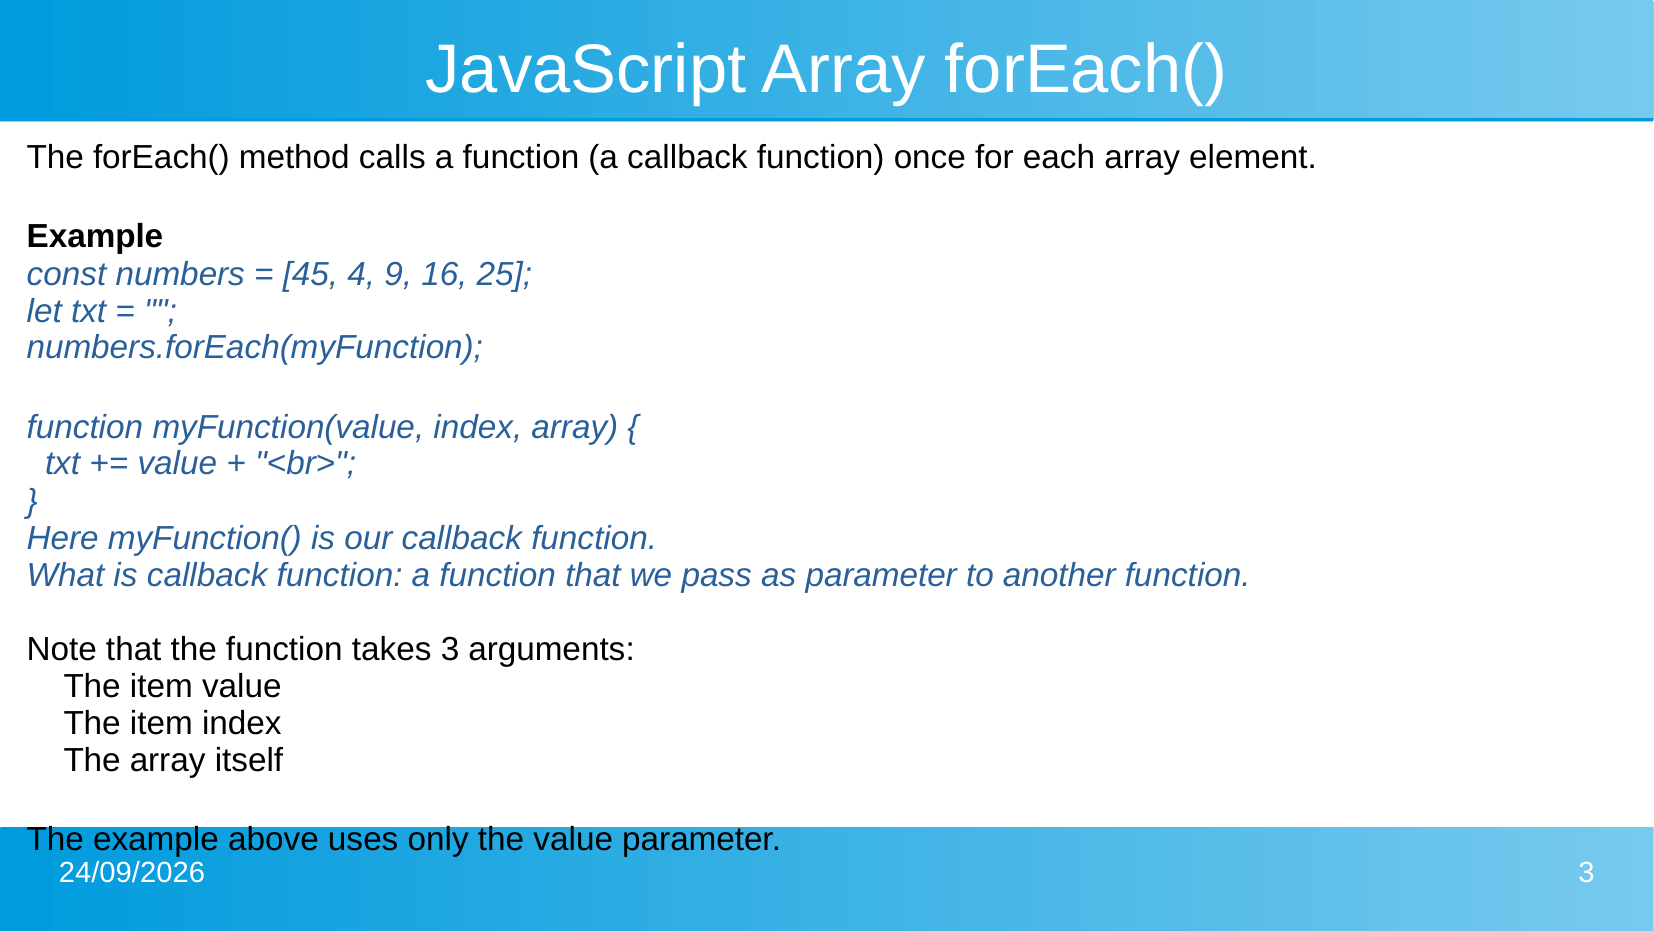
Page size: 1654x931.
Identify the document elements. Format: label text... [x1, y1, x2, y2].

text_box The forEach() method calls a function (a callback function) once for each array element. Example const numbers = [45, 4, 9, 16, 25]; let txt = ""; numbers.forEach(myFunction); function myFunction(value, index, array) { txt += value + "<br>"; } Here myFunction() is our callback function. What is callback function: a function that we pass as parameter to another function. Note that the function takes 3 arguments: The item value The item index The array itself The example above uses only the value parameter. [11, 131, 1518, 903]
title JavaScript Array forEach() [59, 29, 1595, 108]
